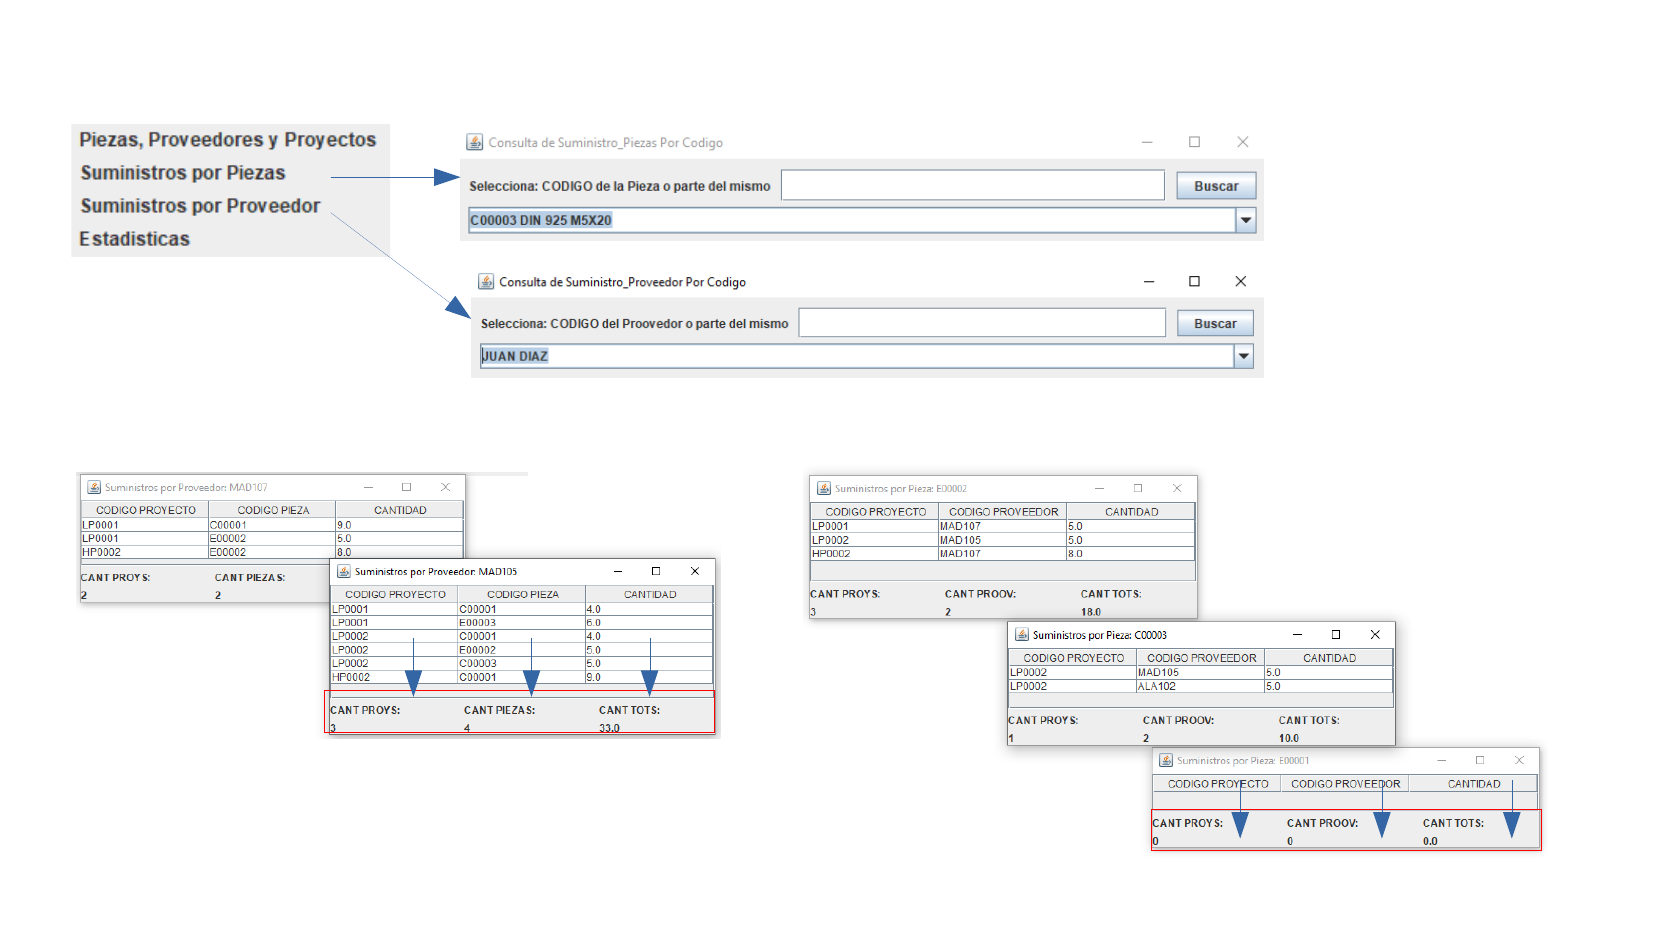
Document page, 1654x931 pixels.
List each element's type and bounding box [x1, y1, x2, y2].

picture [70, 124, 391, 257]
picture [76, 472, 721, 739]
picture [471, 268, 1264, 378]
picture [803, 462, 1548, 858]
picture [460, 129, 1264, 241]
